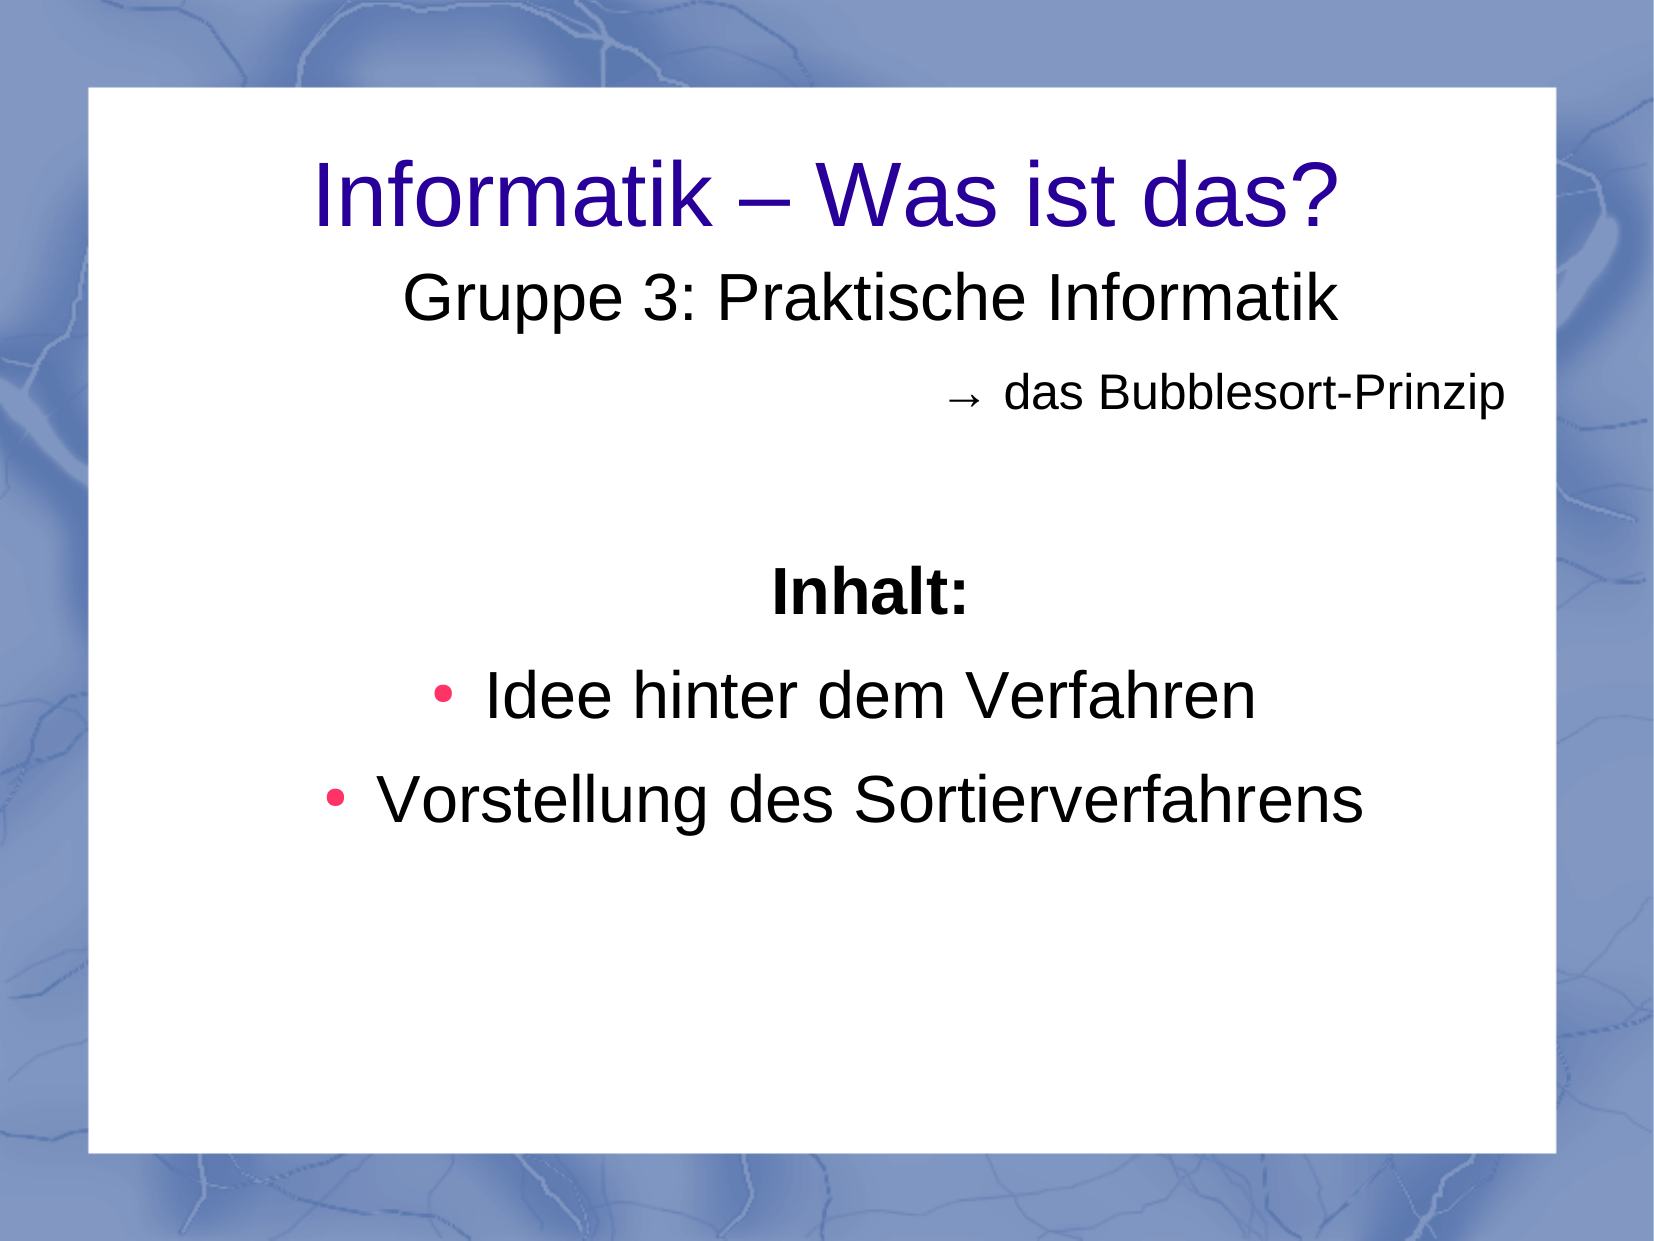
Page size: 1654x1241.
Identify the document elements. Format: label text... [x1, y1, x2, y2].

list Gruppe 3: Praktische Informatik → das Bubblesort-Prinzip Inhalt: Idee hinter dem Verfahren Vorstellung des Sortierverfahrens [147, 259, 1506, 1010]
title Informatik – Was ist das? [118, 90, 1536, 298]
picture [0, 0, 1654, 1241]
